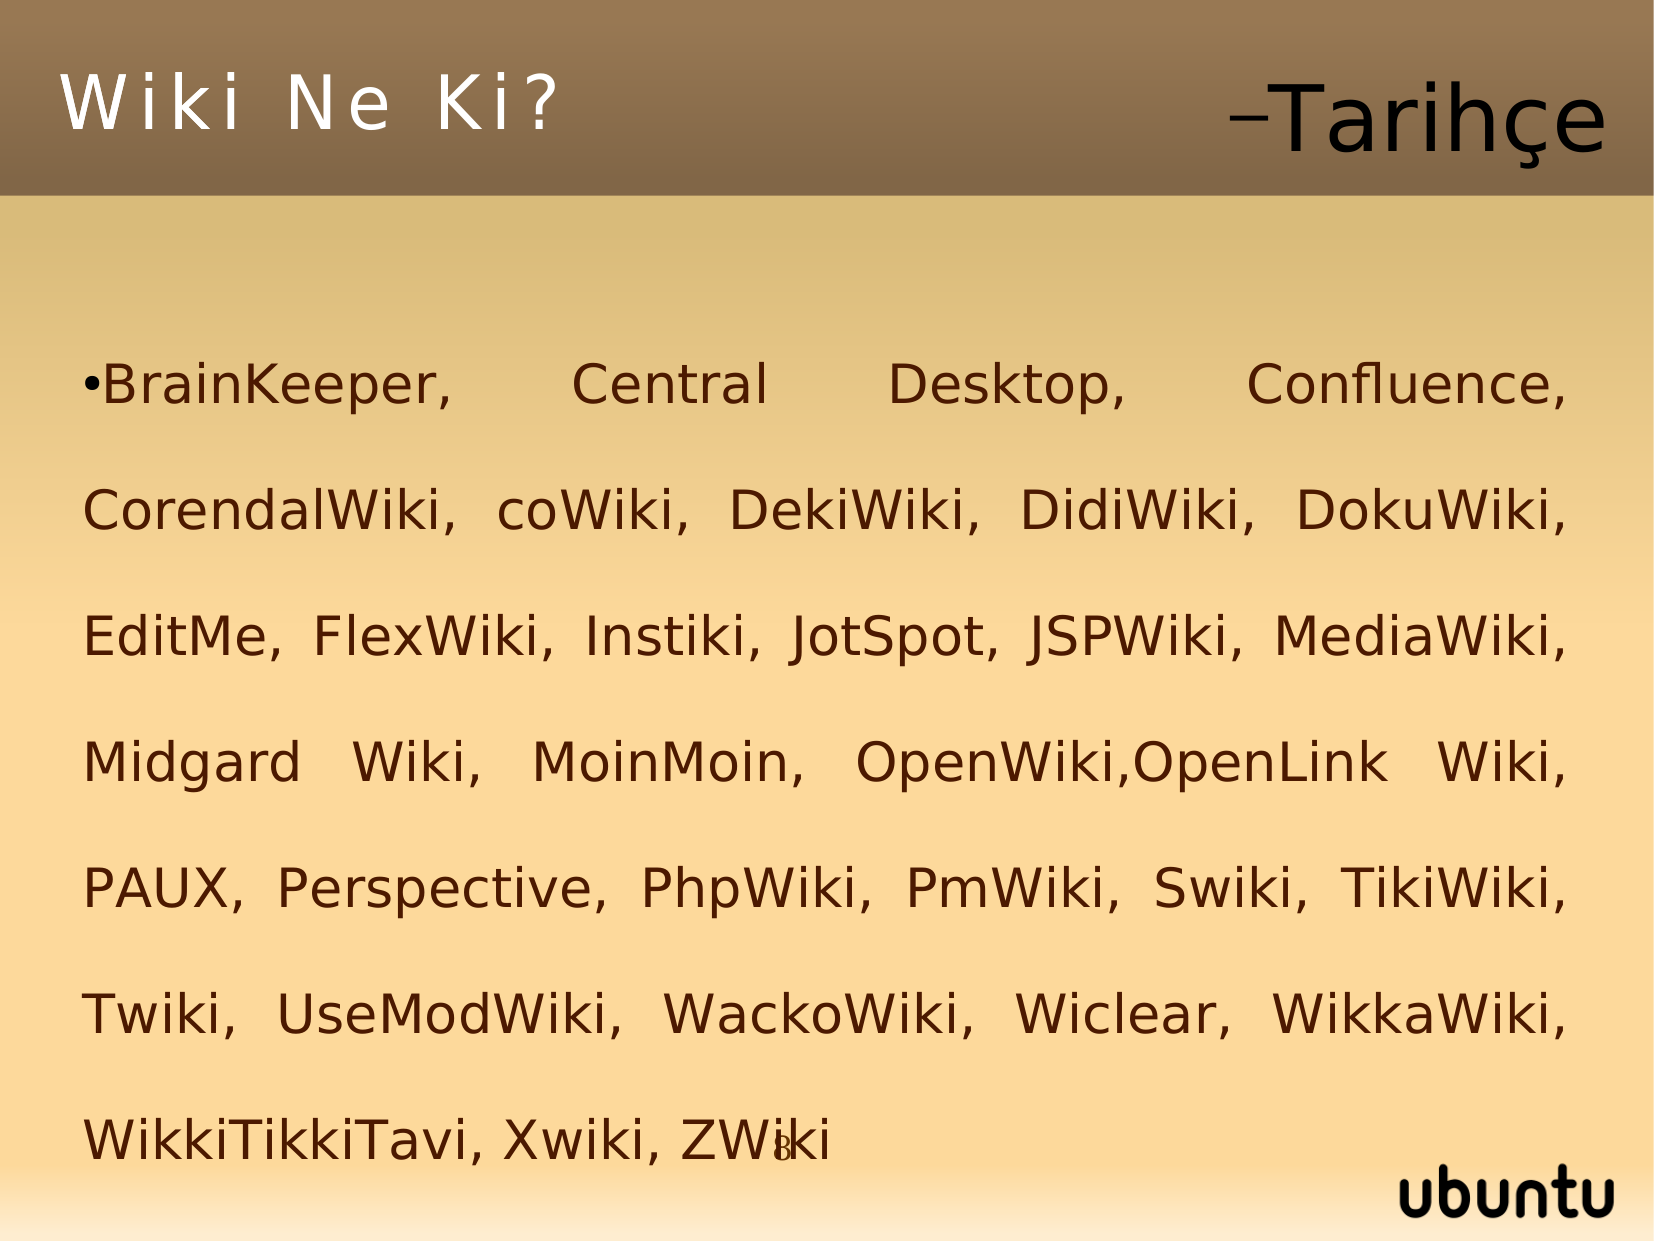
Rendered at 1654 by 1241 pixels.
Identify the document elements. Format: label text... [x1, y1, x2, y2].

title Wiki Ne Ki? [59, 29, 1595, 178]
picture [0, 0, 1654, 1241]
list BrainKeeper, Central Desktop, Confluence, CorendalWiki, coWiki, DekiWiki, DidiWiki, DokuWiki, EditMe, FlexWiki, Instiki, JotSpot, JSPWiki, MediaWiki, Midgard Wiki, MoinMoin, OpenWiki,OpenLink Wiki, PAUX, Perspective, PhpWiki, PmWiki, Swiki, TikiWiki, Twiki, UseModWiki, WackoWiki, Wiclear, WikkaWiki, WikkiTikkiTavi, Xwiki, ZWiki [82, 290, 1571, 1110]
text_box Tarihçe [1092, 59, 1625, 181]
